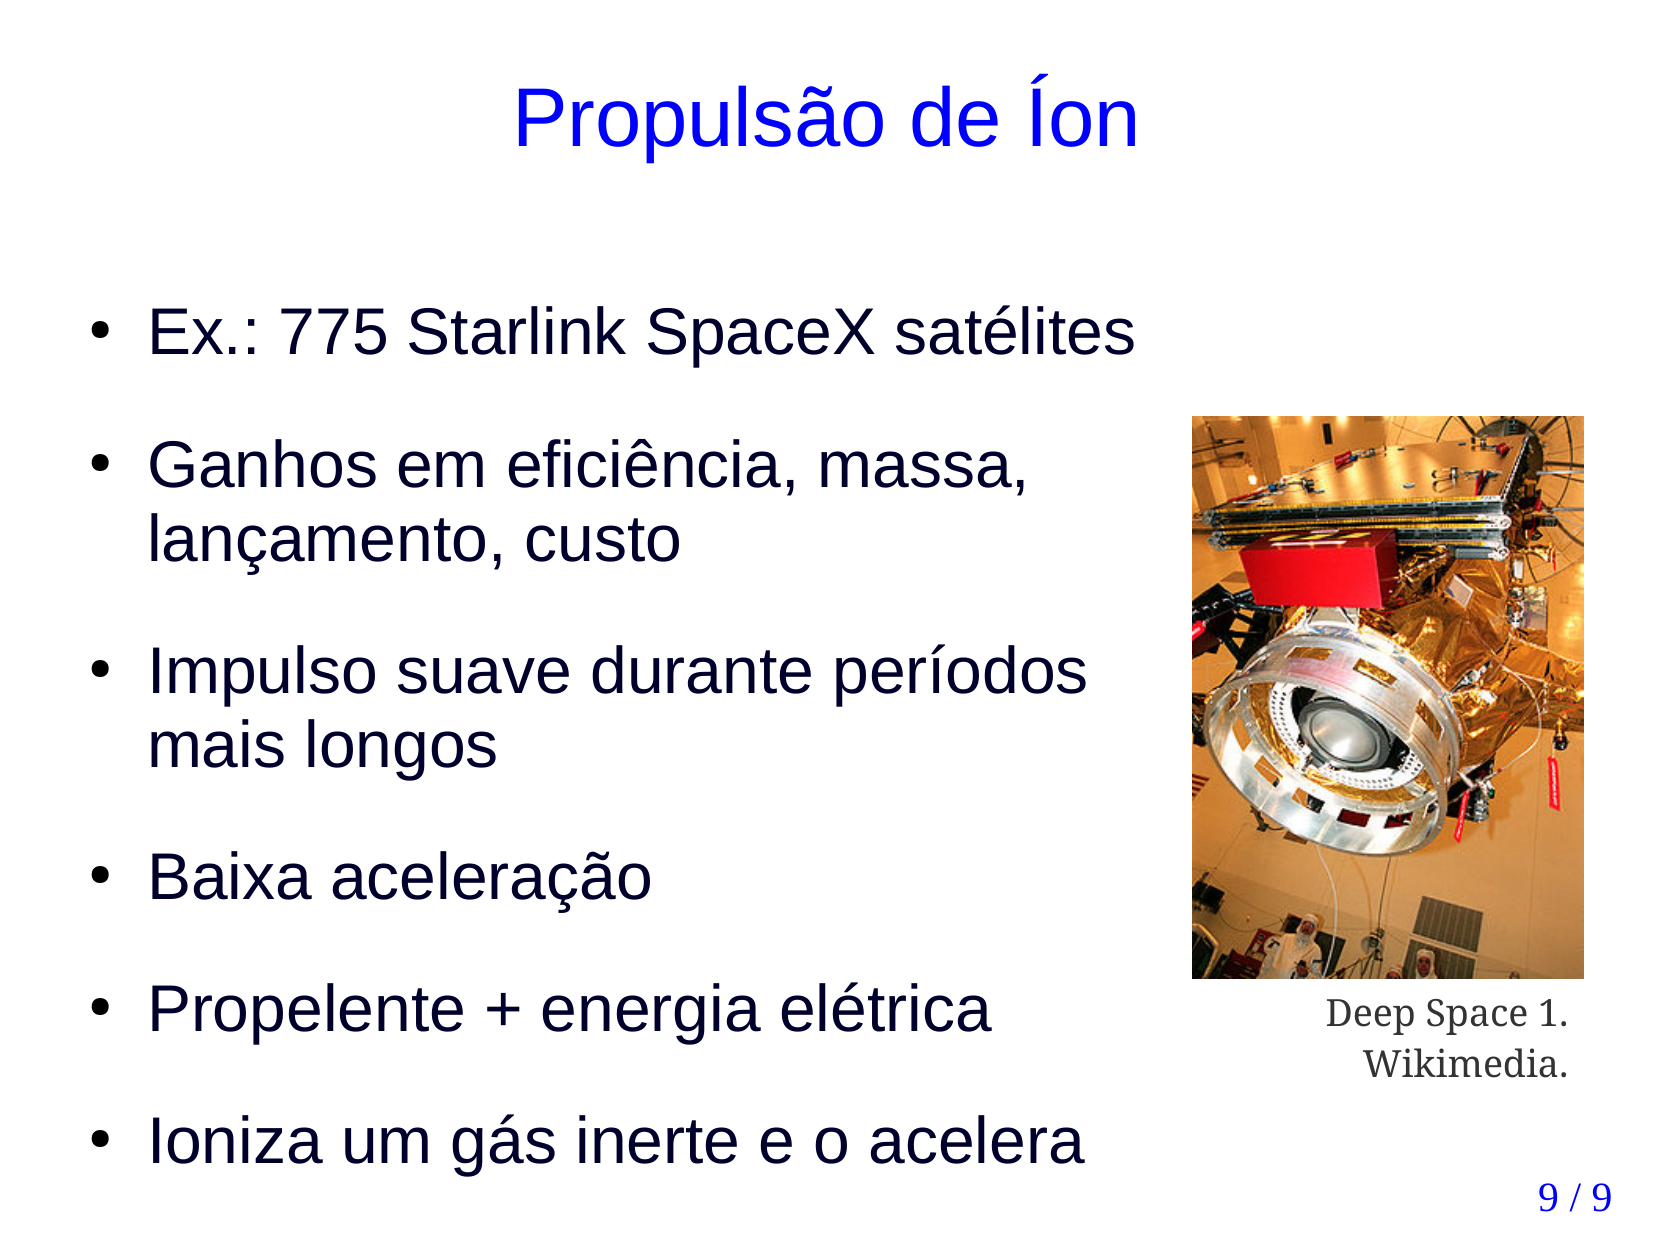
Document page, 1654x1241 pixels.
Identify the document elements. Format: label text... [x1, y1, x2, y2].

title Propulsão de Íon [88, 59, 1565, 178]
list Ex.: 775 Starlink SpaceX satélites Ganhos em eficiência, massa, lançamento, custo Impulso suave durante períodos mais longos Baixa aceleração Propelente + energia elétrica Ioniza um gás inerte e o acelera [88, 295, 1565, 1182]
picture [1192, 416, 1584, 979]
text_box Deep Space 1. Wikimedia. [1246, 978, 1584, 1081]
